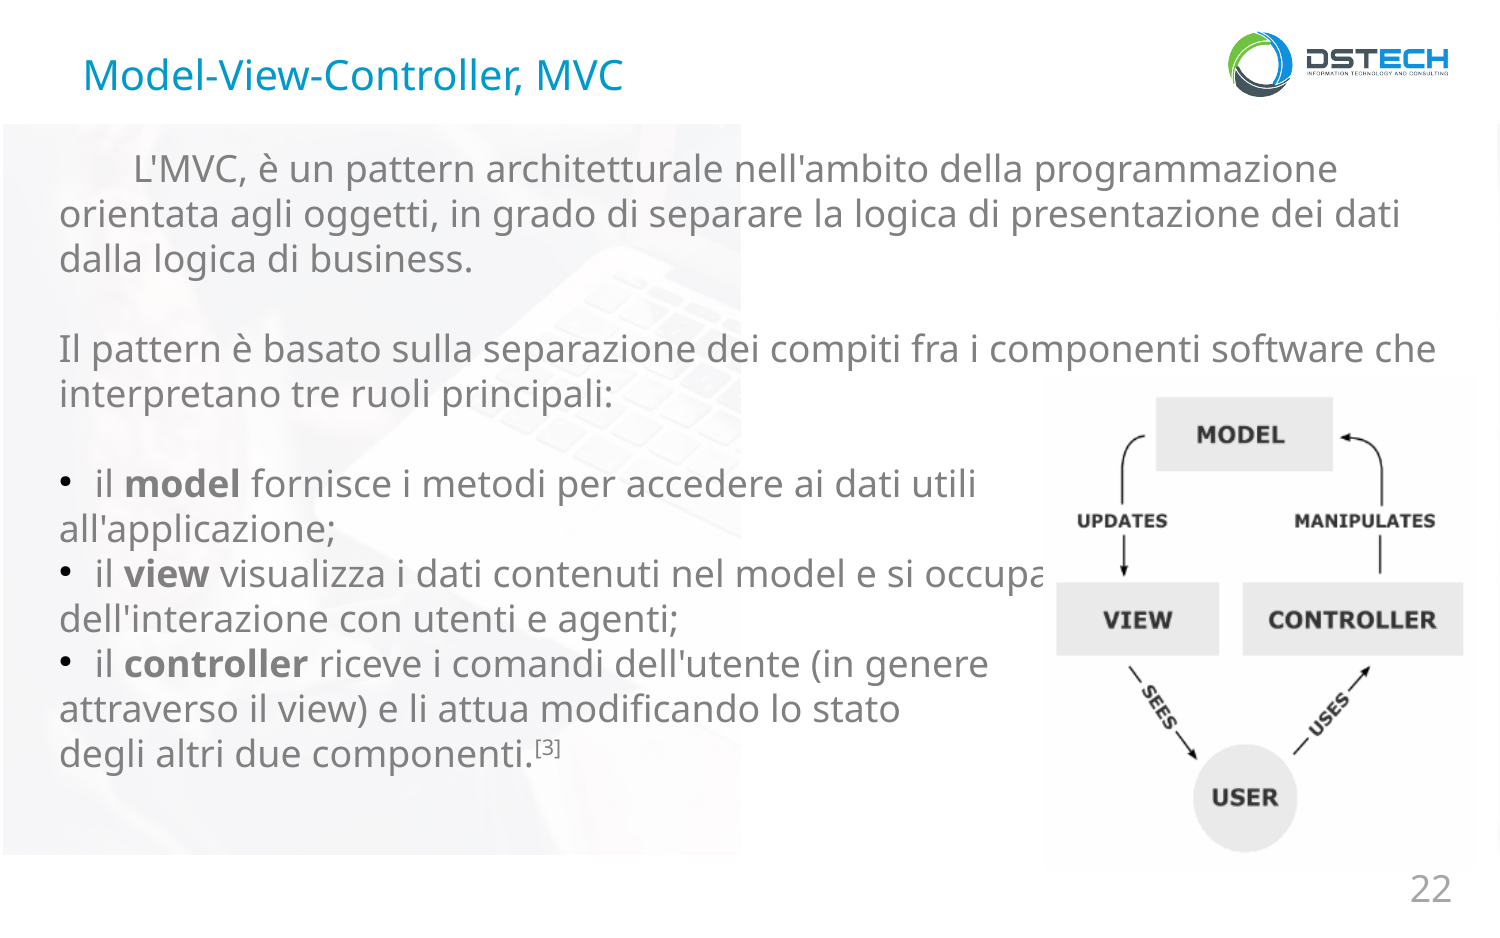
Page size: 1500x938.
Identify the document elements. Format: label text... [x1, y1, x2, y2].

text_box L'MVC, è un pattern architetturale nell'ambito della programmazione orientata agli oggetti, in grado di separare la logica di presentazione dei dati dalla logica di business. Il pattern è basato sulla separazione dei compiti fra i componenti software che interpretano tre ruoli principali: il model fornisce i metodi per accedere ai dati utili all'applicazione; il view visualizza i dati contenuti nel model e si occupa dell'interazione con utenti e agenti; il controller riceve i comandi dell'utente (in genere attraverso il view) e li attua modificando lo stato degli altri due componenti.[3] [59, 145, 1453, 871]
picture [1043, 377, 1477, 870]
text_box 22 [1381, 870, 1460, 910]
text_box Model-View-Controller, MVC [67, 41, 1034, 107]
picture [1228, 31, 1448, 97]
text_box [741, 124, 1497, 869]
picture [3, 124, 741, 855]
